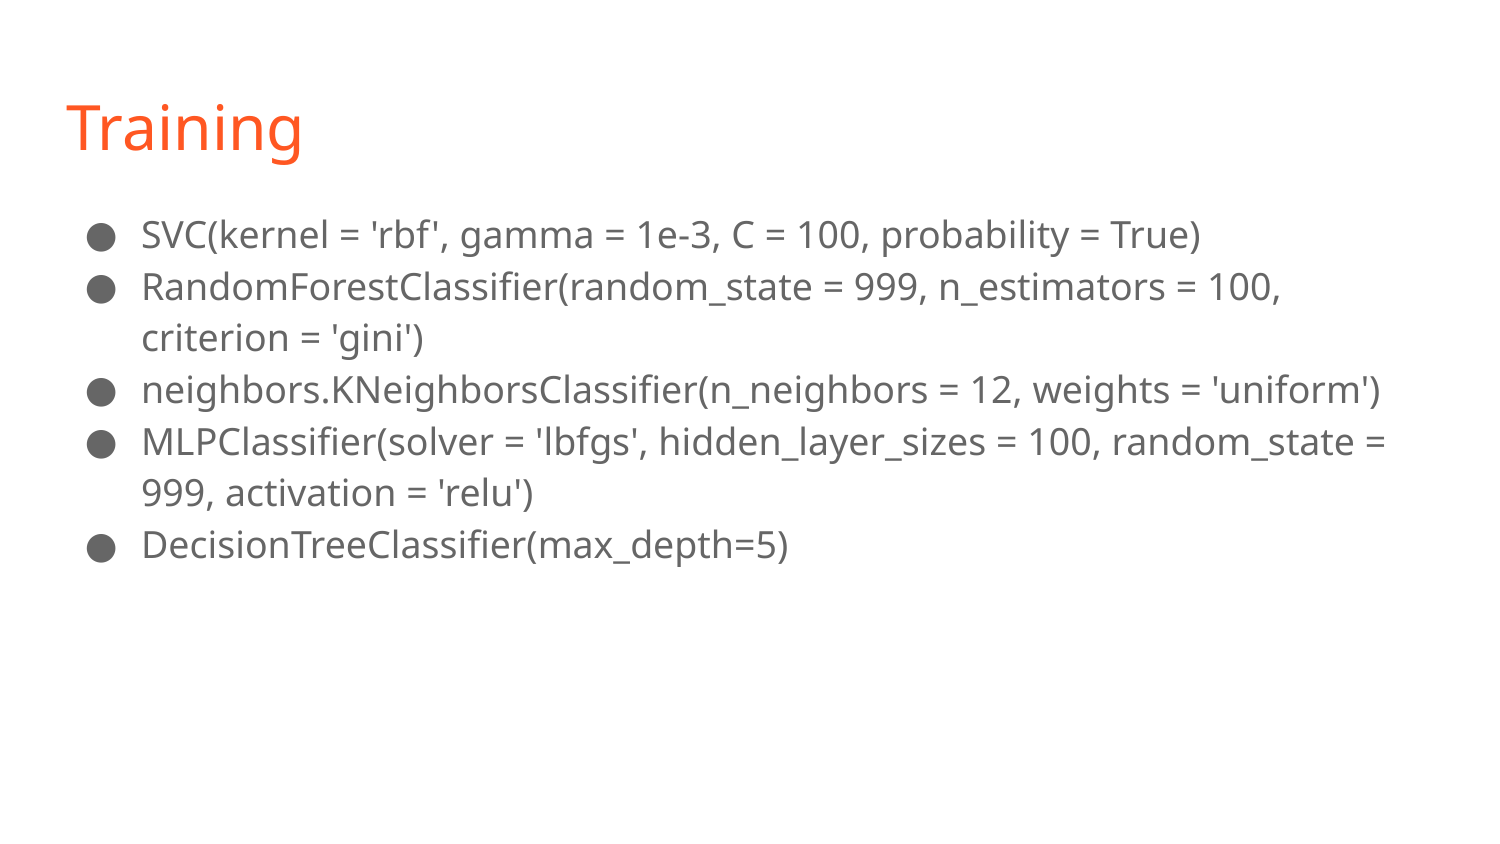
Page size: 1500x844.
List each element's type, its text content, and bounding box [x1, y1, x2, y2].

title Training [51, 72, 1449, 167]
list SVC(kernel = 'rbf', gamma = 1e-3, C = 100, probability = True) RandomForestClassifier(random_state = 999, n_estimators = 100, criterion = 'gini') neighbors.KNeighborsClassifier(n_neighbors = 12, weights = 'uniform') MLPClassifier(solver = 'lbfgs', hidden_layer_sizes = 100, random_state = 999, activation = 'relu') DecisionTreeClassifier(max_depth=5) [51, 189, 1449, 750]
